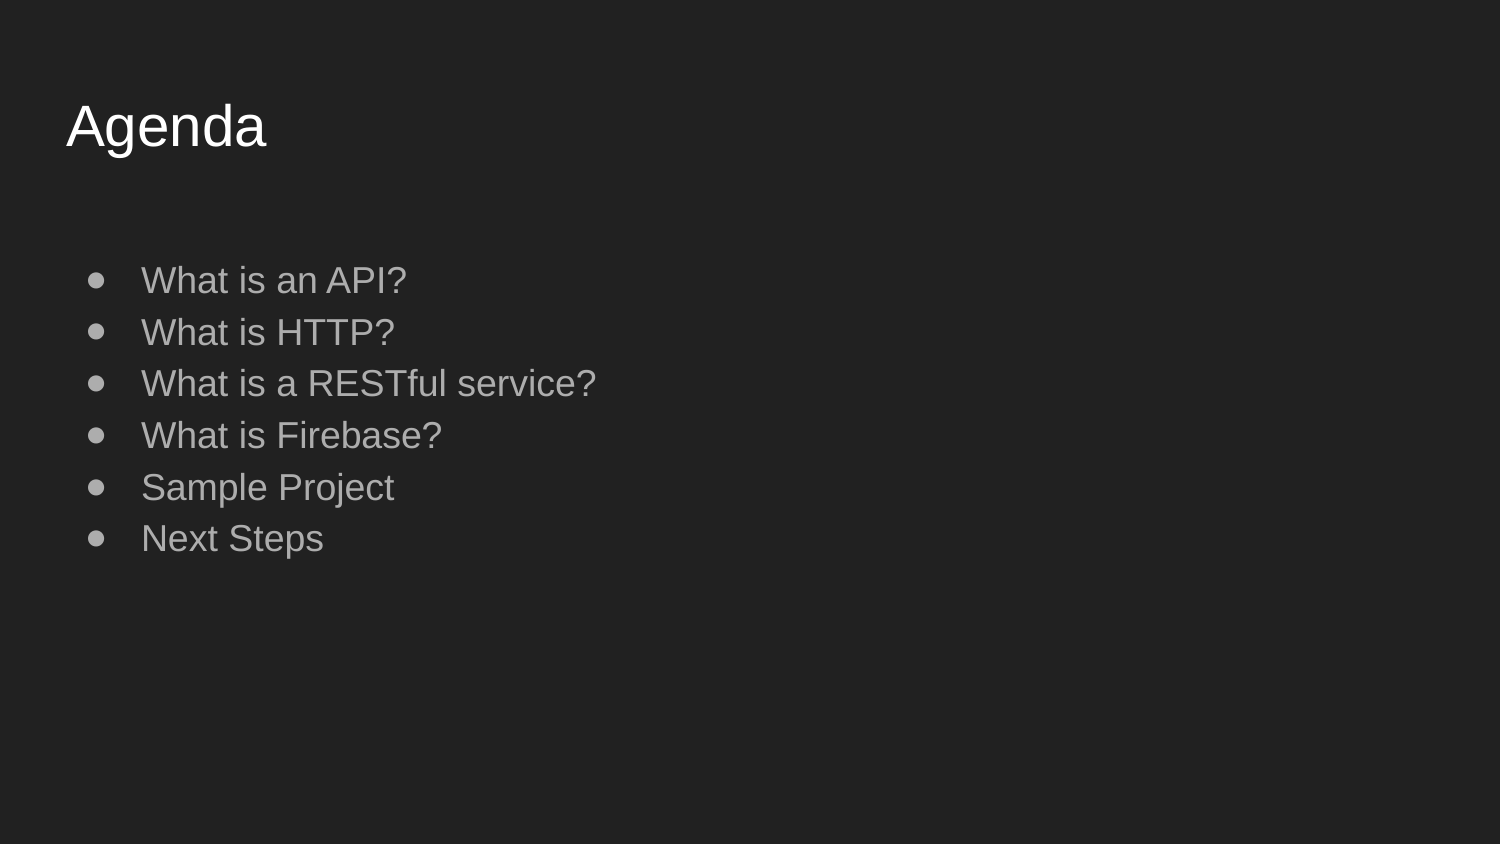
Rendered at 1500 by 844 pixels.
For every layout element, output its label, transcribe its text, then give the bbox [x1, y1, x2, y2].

title Agenda [51, 72, 1449, 167]
list What is an API? What is HTTP? What is a RESTful service? What is Firebase? Sample Project Next Steps [51, 189, 1449, 785]
